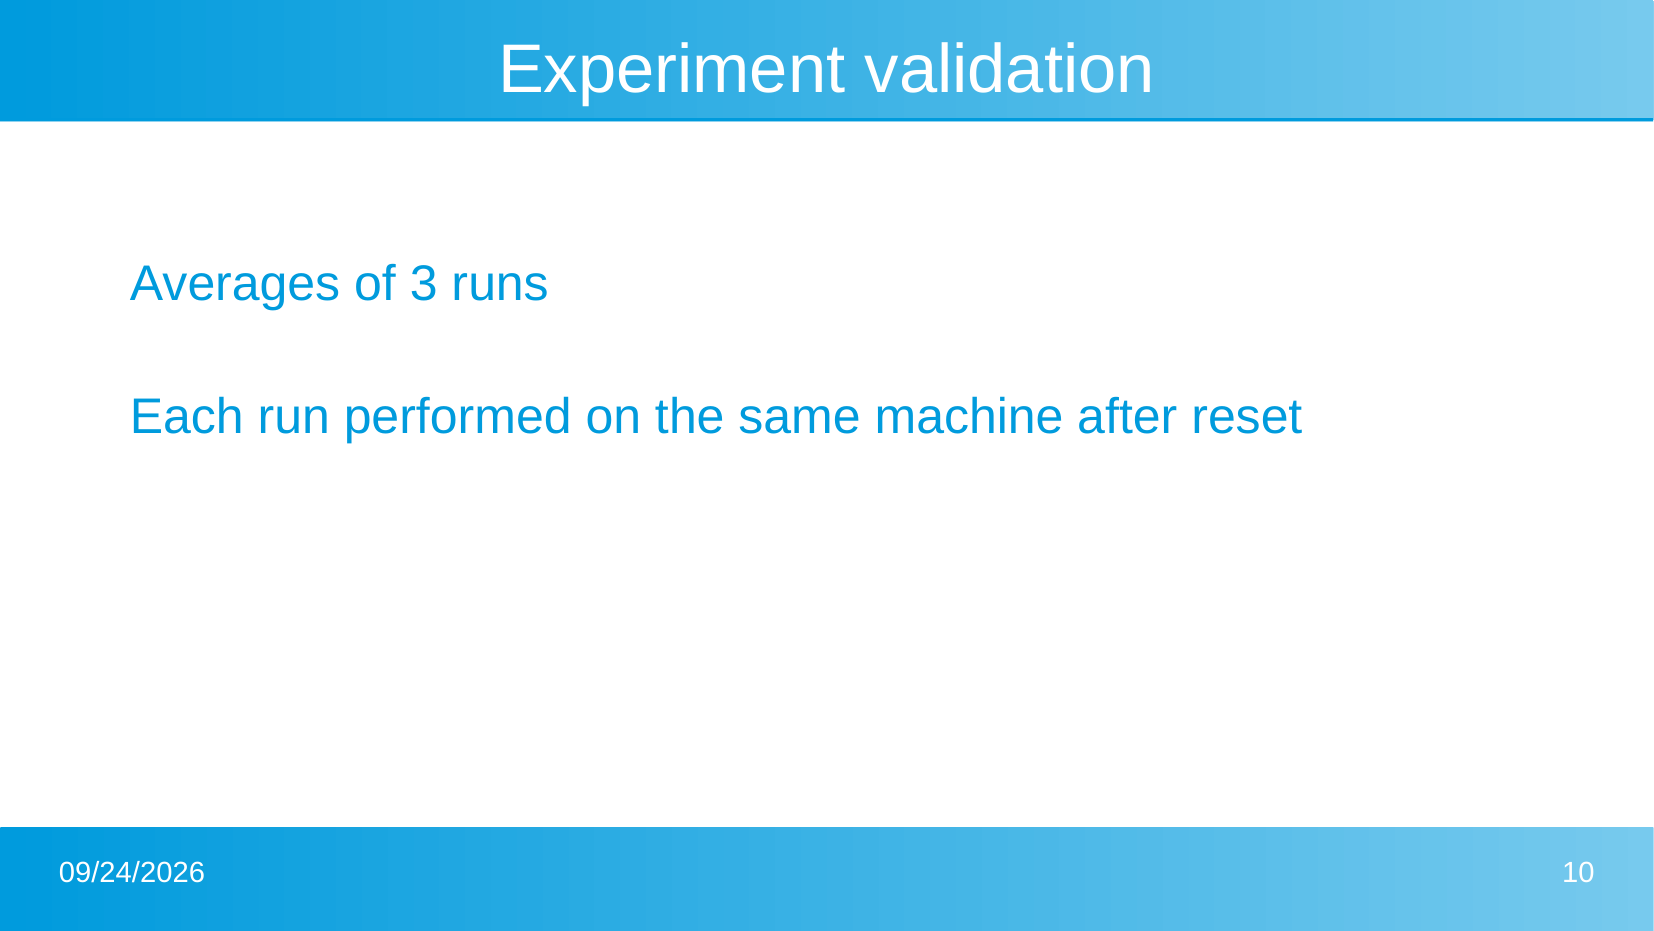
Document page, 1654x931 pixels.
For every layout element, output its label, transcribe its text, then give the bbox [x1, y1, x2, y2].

title Experiment validation [59, 29, 1595, 108]
list Averages of 3 runs Each run performed on the same machine after reset [59, 177, 1595, 768]
